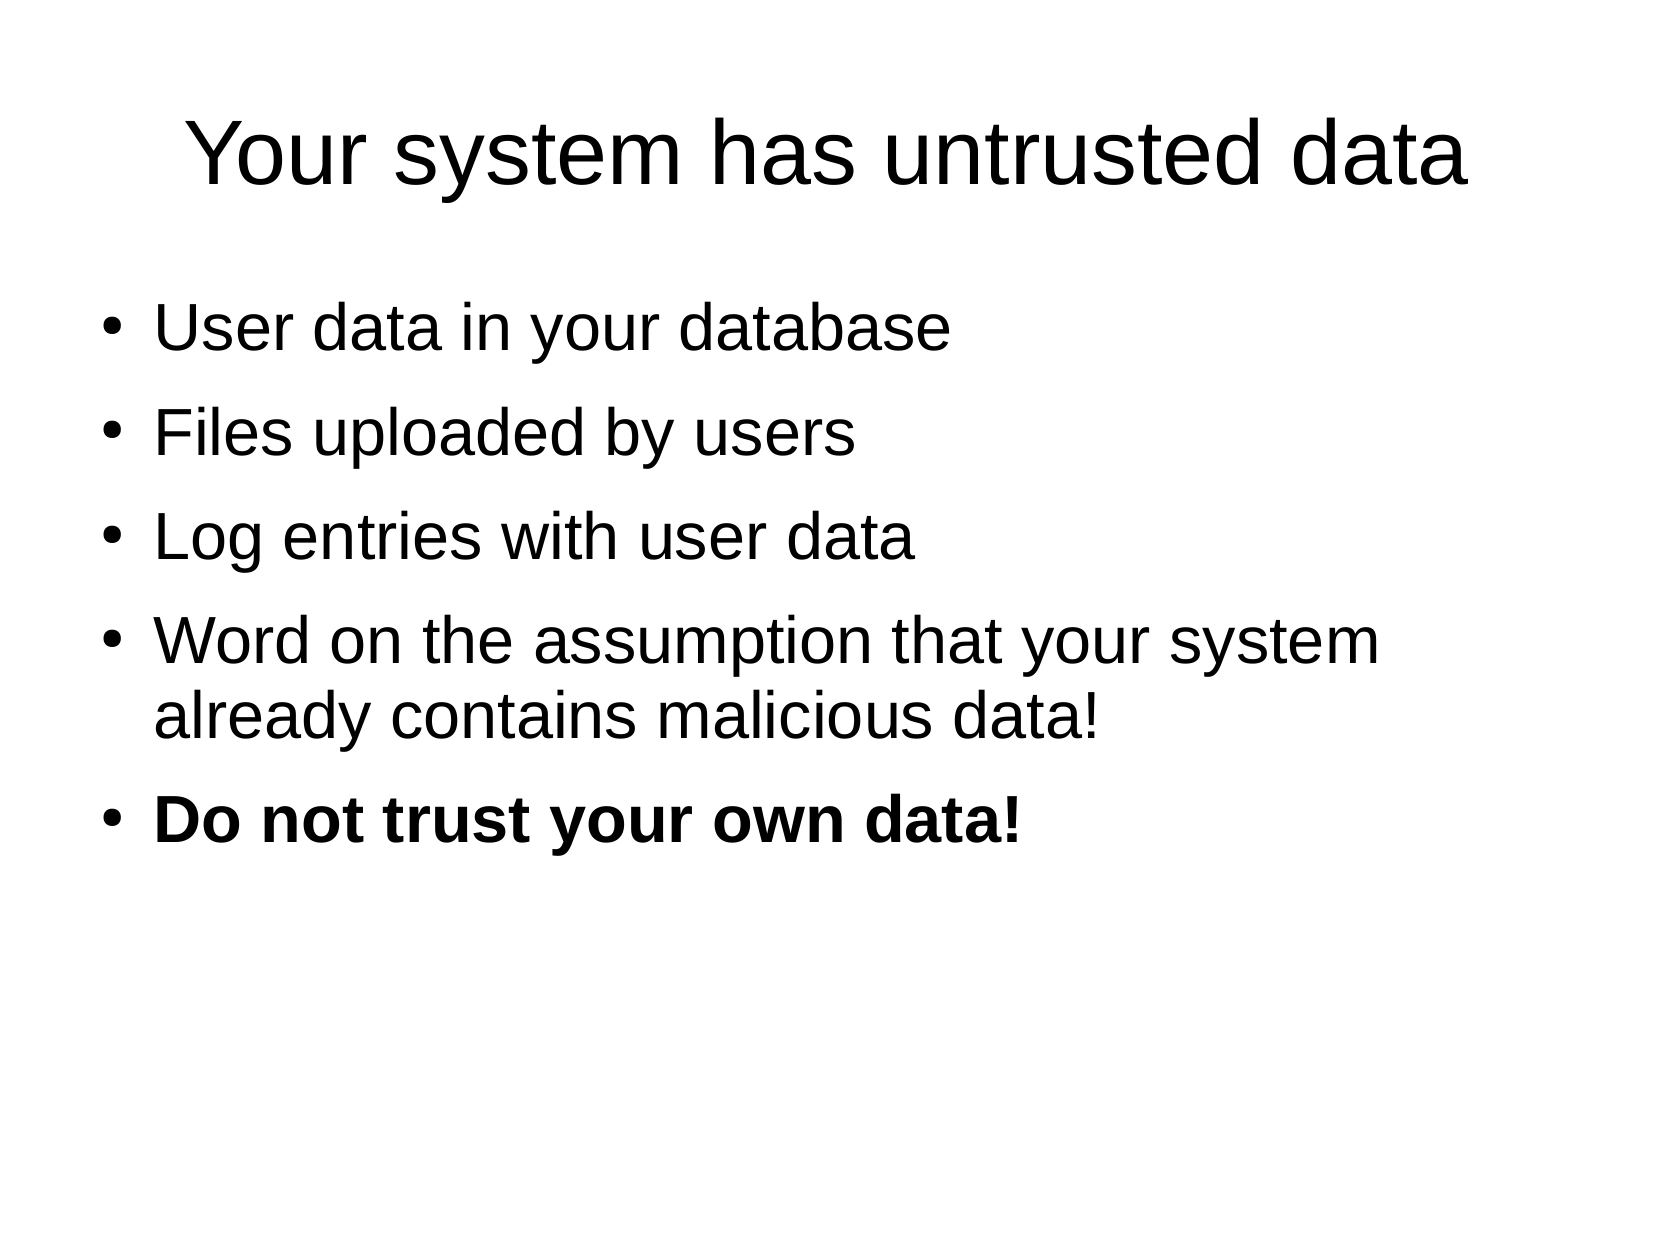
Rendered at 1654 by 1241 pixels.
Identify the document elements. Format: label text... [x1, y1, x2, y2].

list User data in your database Files uploaded by users Log entries with user data Word on the assumption that your system already contains malicious data! Do not trust your own data! [82, 290, 1538, 1010]
title Your system has untrusted data [82, 49, 1571, 257]
